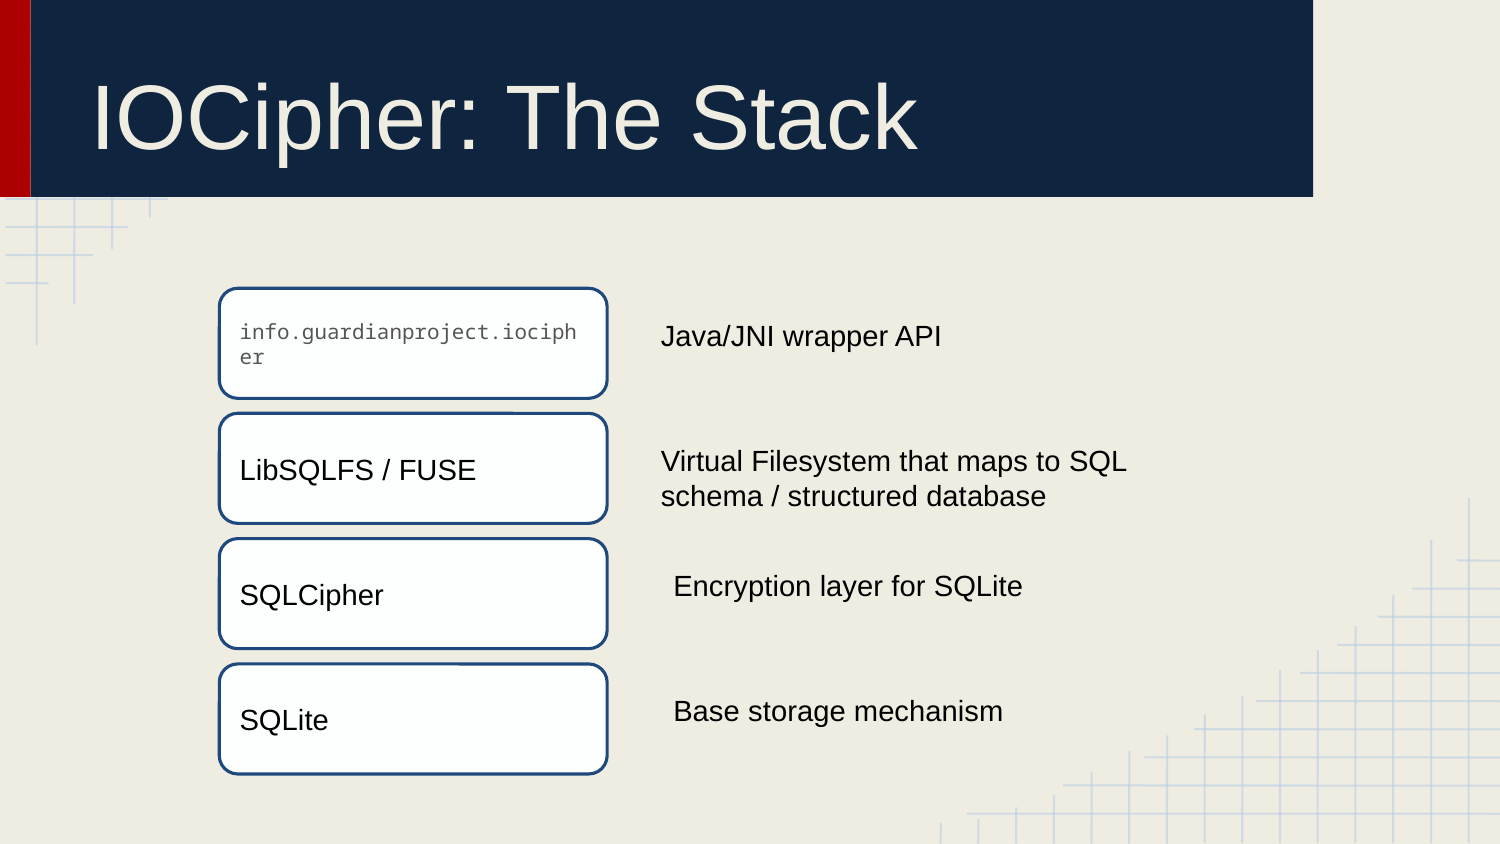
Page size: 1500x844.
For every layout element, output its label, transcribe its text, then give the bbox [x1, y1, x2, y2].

text_box Base storage mechanism [658, 677, 1259, 753]
text_box Encryption layer for SQLite [658, 552, 1259, 628]
text_box LibSQLFS / FUSE [219, 413, 608, 524]
text_box Virtual Filesystem that maps to SQL schema / structured database [645, 427, 1246, 503]
text_box info.guardianproject.iocipher [219, 288, 608, 399]
text_box SQLite [219, 663, 608, 774]
text_box SQLCipher [219, 538, 608, 649]
text_box Java/JNI wrapper API [645, 302, 1246, 378]
title IOCipher: The Stack [75, 16, 1276, 183]
